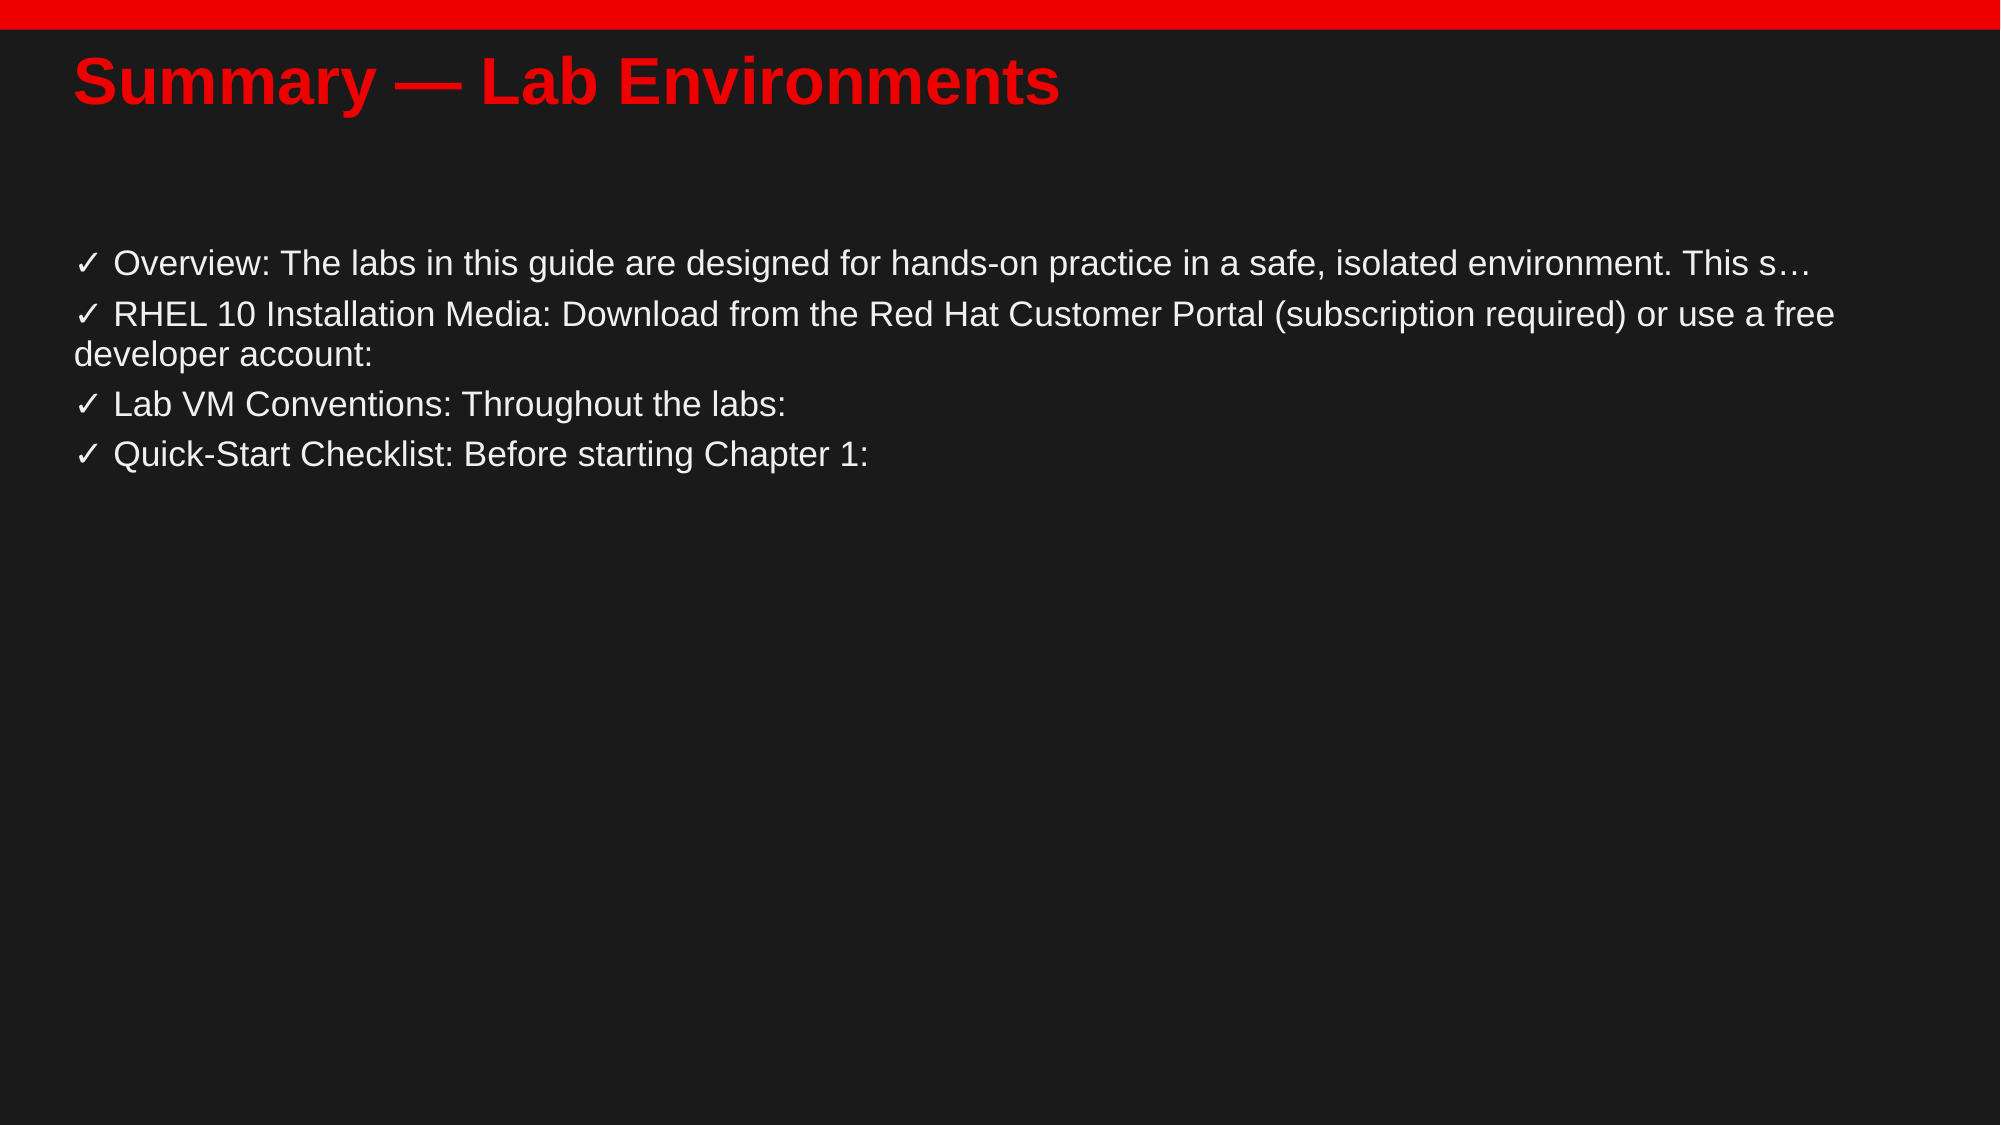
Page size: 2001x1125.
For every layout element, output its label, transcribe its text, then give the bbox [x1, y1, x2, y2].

text_box [0, 0, 2001, 30]
text_box Summary — Lab Environments [59, 36, 1942, 208]
text_box ✓ Overview: The labs in this guide are designed for hands-on practice in a safe, isolated environment. This s… ✓ RHEL 10 Installation Media: Download from the Red Hat Customer Portal (subscription required) or use a free developer account: ✓ Lab VM Conventions: Throughout the labs: ✓ Quick-Start Checklist: Before starting Chapter 1: [59, 236, 1942, 1037]
